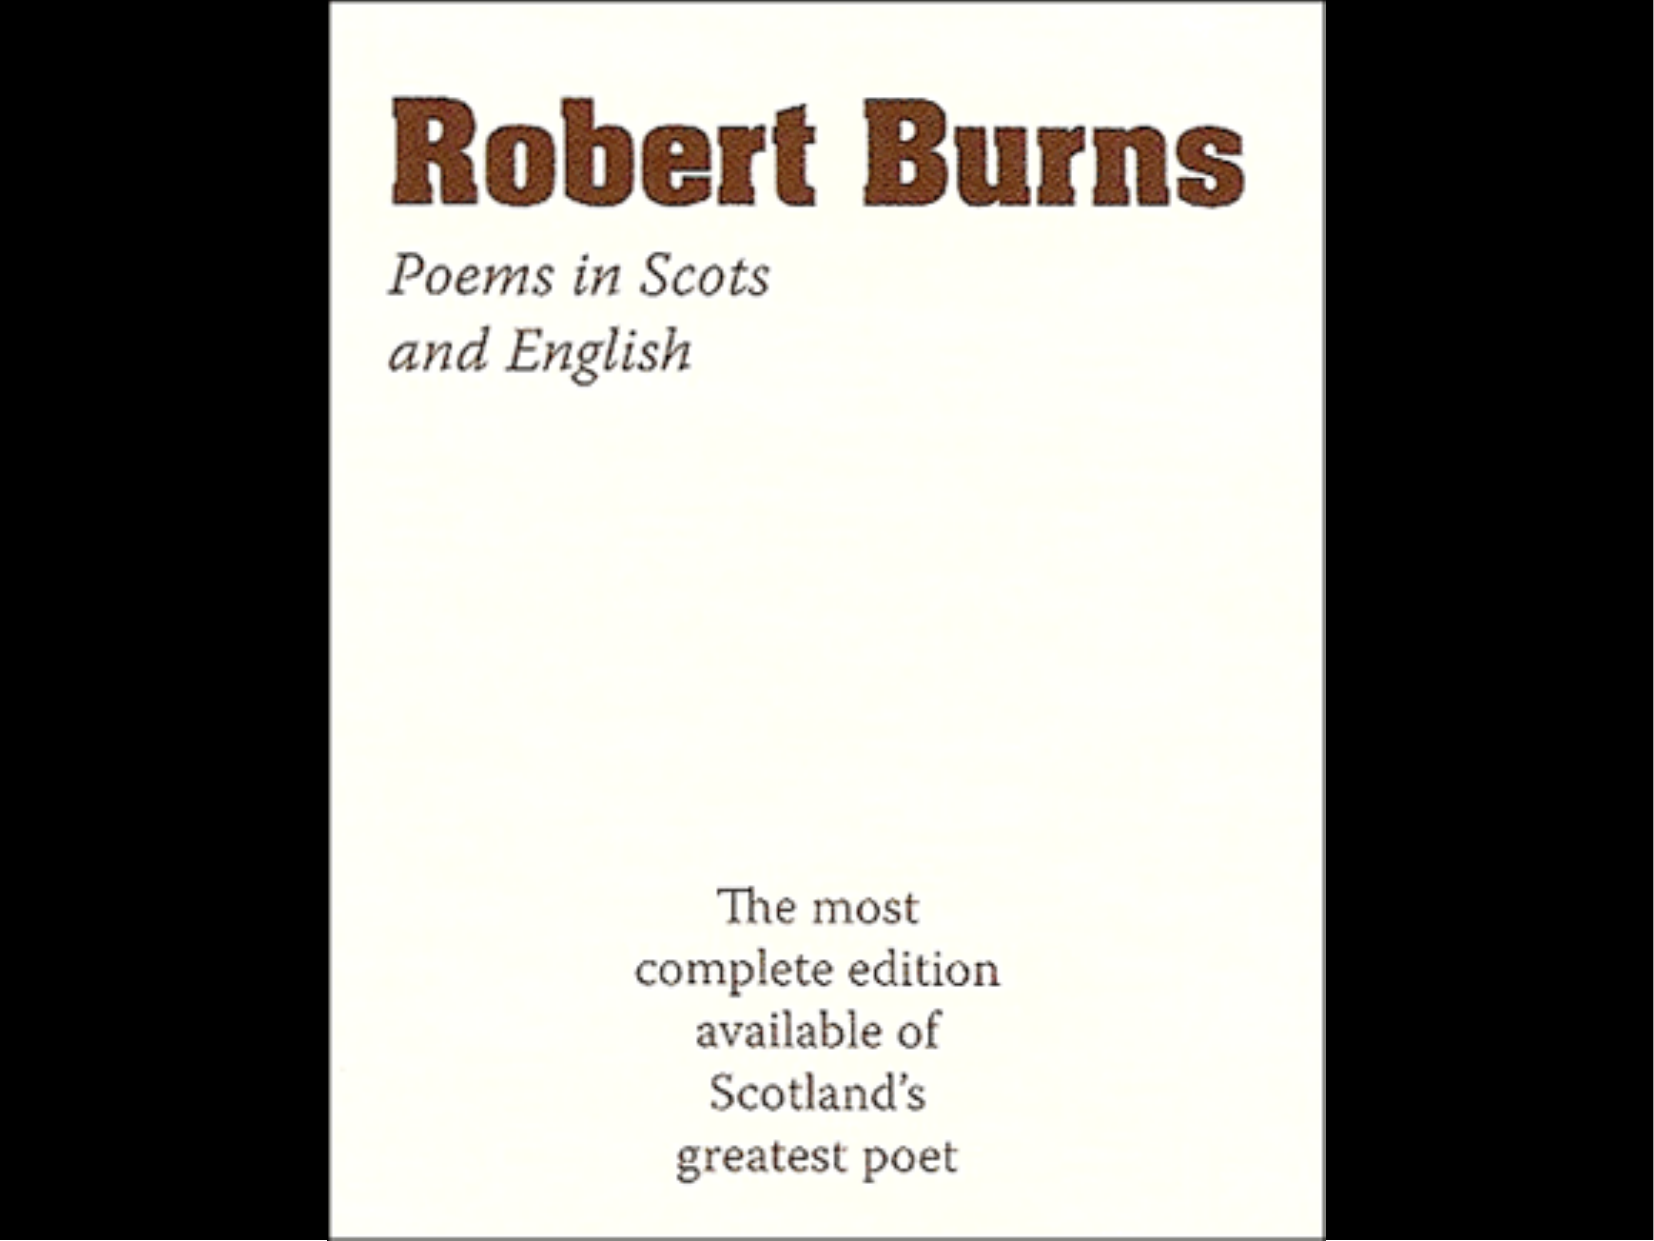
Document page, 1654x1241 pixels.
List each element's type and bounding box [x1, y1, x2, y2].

picture [327, 0, 1326, 1241]
